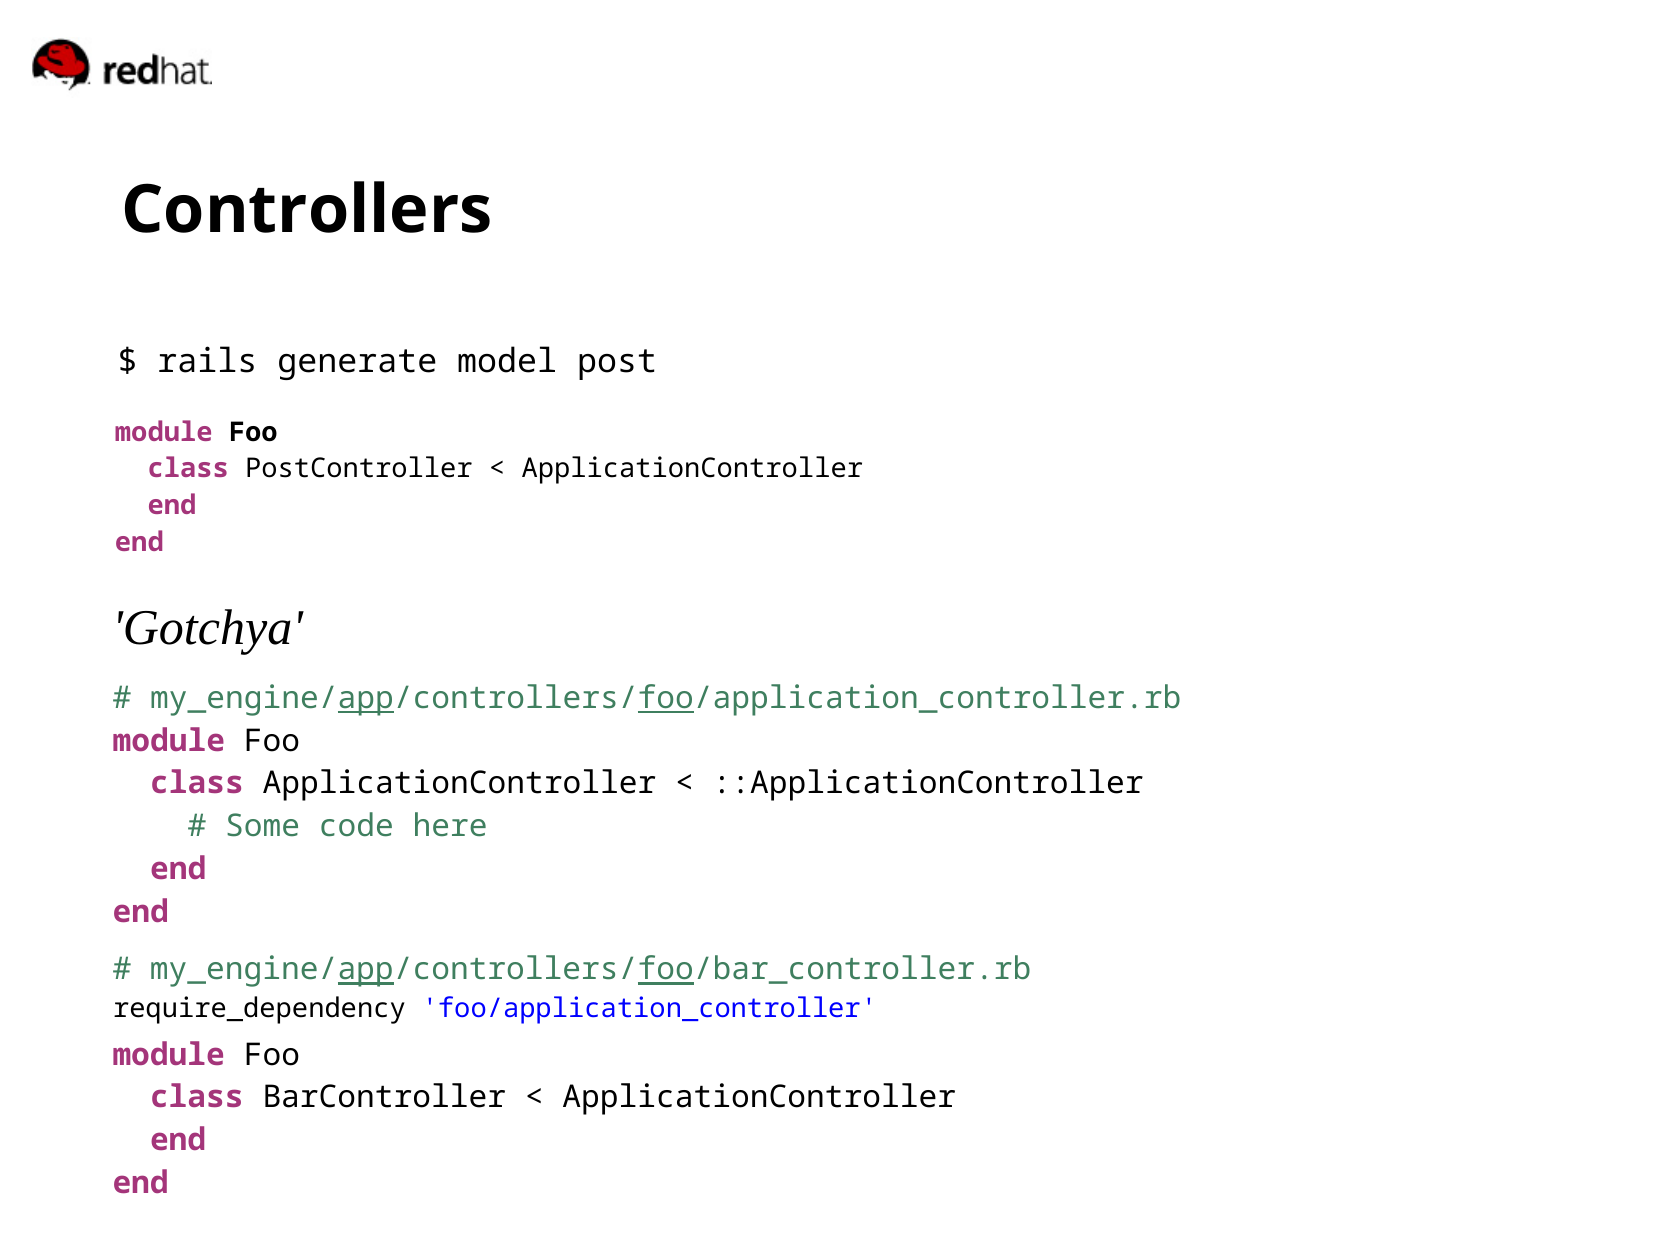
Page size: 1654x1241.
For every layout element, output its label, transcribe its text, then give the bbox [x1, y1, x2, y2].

title Controllers [121, 102, 1534, 310]
text_box require_dependency 'foo/application_controller' [113, 989, 926, 1021]
picture [31, 37, 212, 98]
text_box # my_engine/app/controllers/foo/bar_controller.rb module Foo class BarController < ApplicationController end end [112, 946, 1051, 1164]
text_box $ rails generate model post [117, 337, 863, 377]
text_box module Foo class PostController < ApplicationController end end [114, 412, 901, 538]
text_box # my_engine/app/controllers/foo/application_controller.rb module Foo class ApplicationController < ::ApplicationController # Some code here end end [112, 675, 1276, 893]
text_box 'Gotchya' [112, 600, 304, 660]
